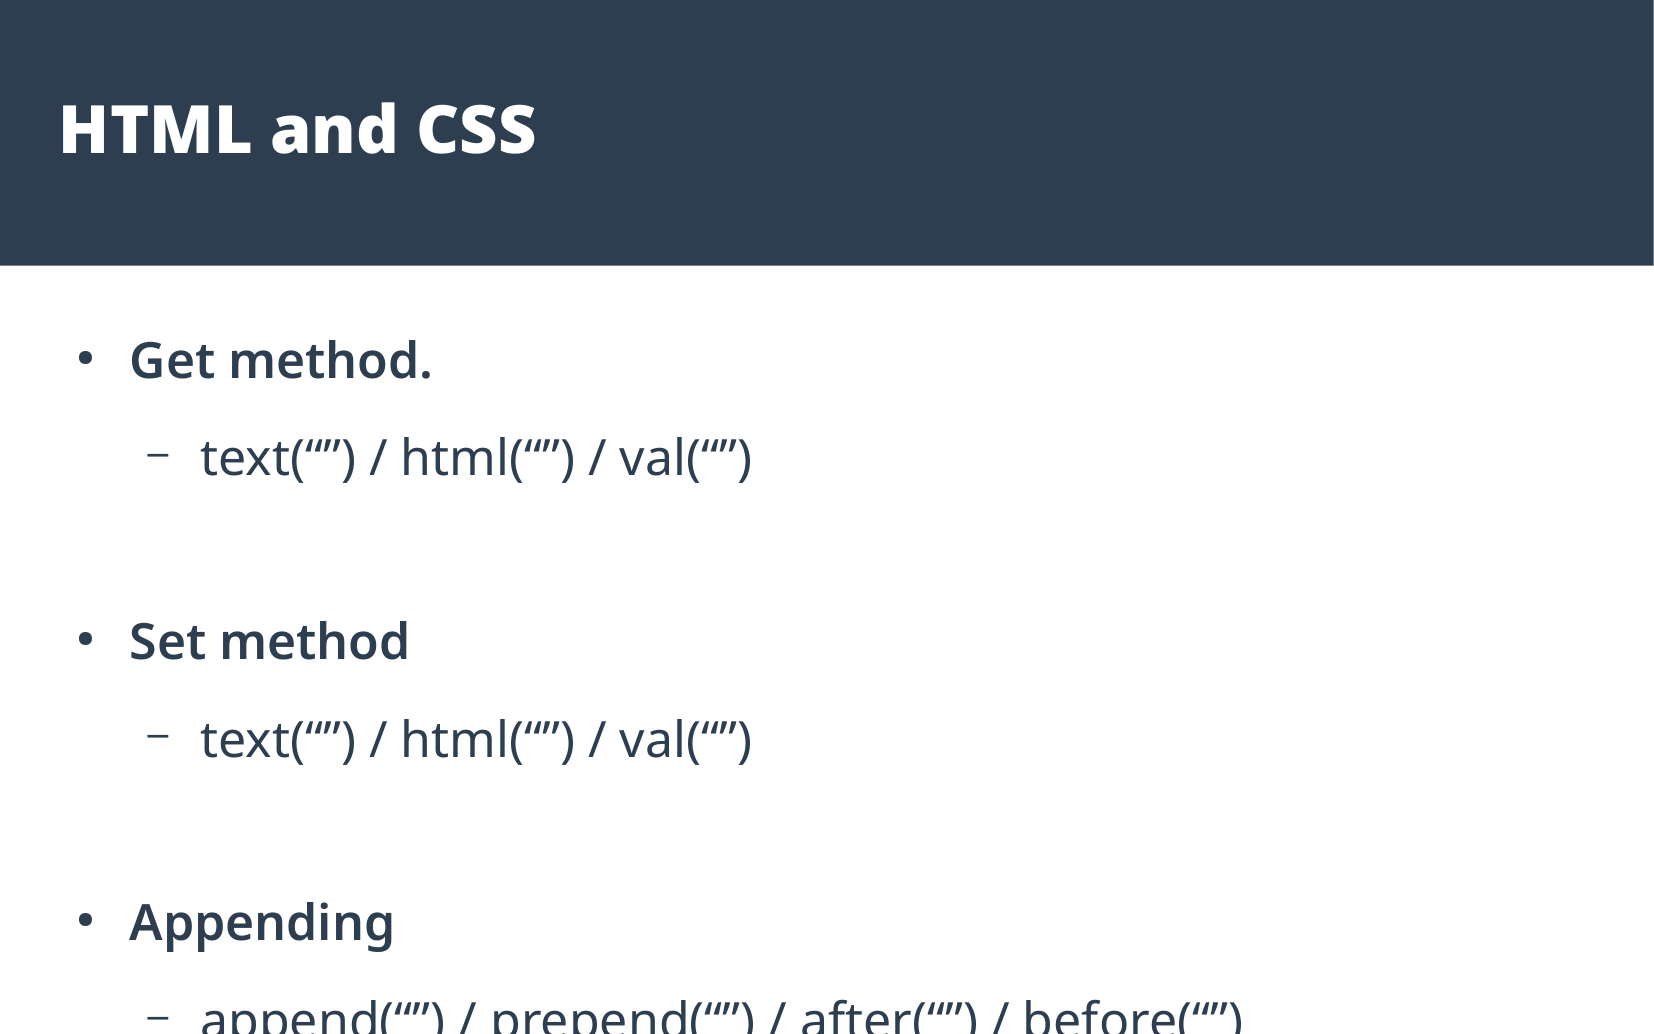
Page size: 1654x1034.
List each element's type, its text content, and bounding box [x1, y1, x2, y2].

list Get method. text(“”) / html(“”) / val(“”) Set method text(“”) / html(“”) / val(“”) Appending append(“”) / prepend(“”) / after(“”) / before(“”) [58, 324, 1595, 1034]
title HTML and CSS [58, 49, 1595, 207]
